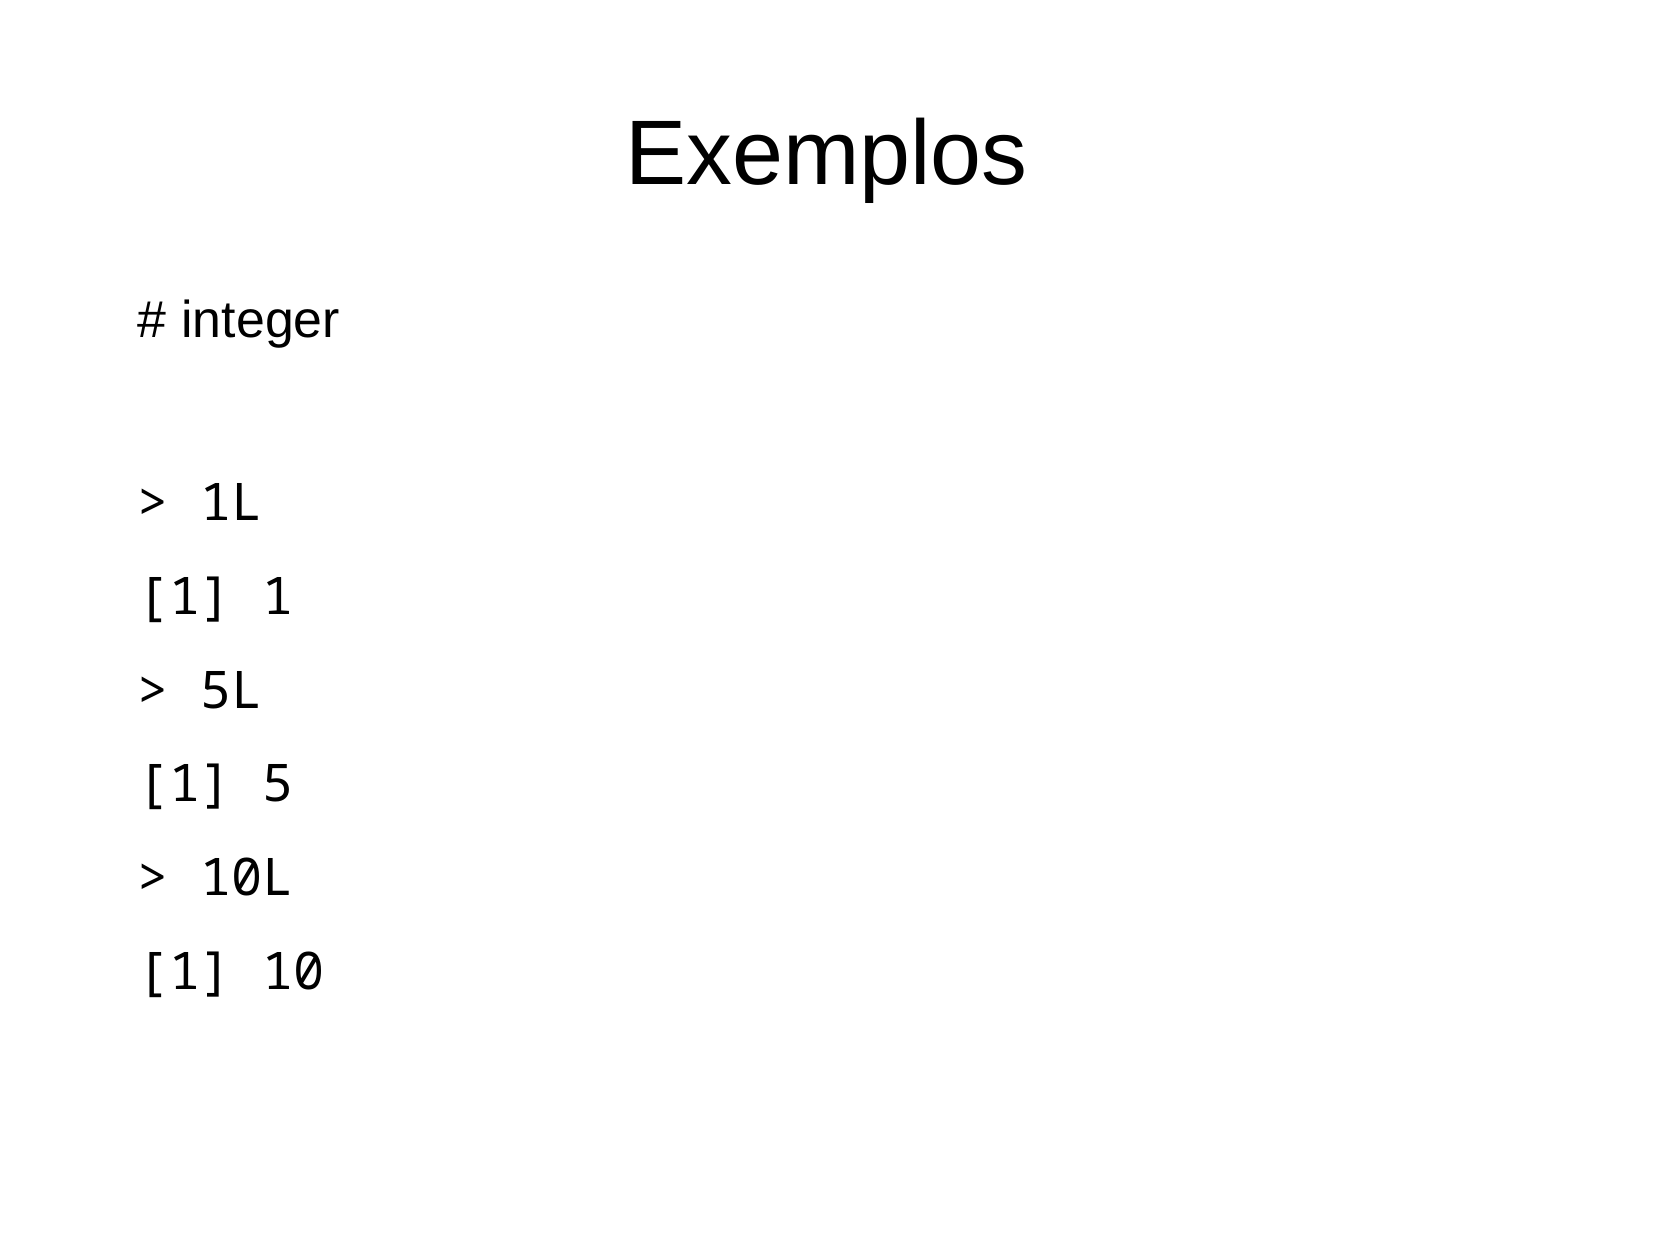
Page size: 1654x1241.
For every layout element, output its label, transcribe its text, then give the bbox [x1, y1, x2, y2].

list # integer > 1L [1] 1 > 5L [1] 5 > 10L [1] 10 [82, 290, 1571, 1010]
title Exemplos [82, 49, 1571, 257]
